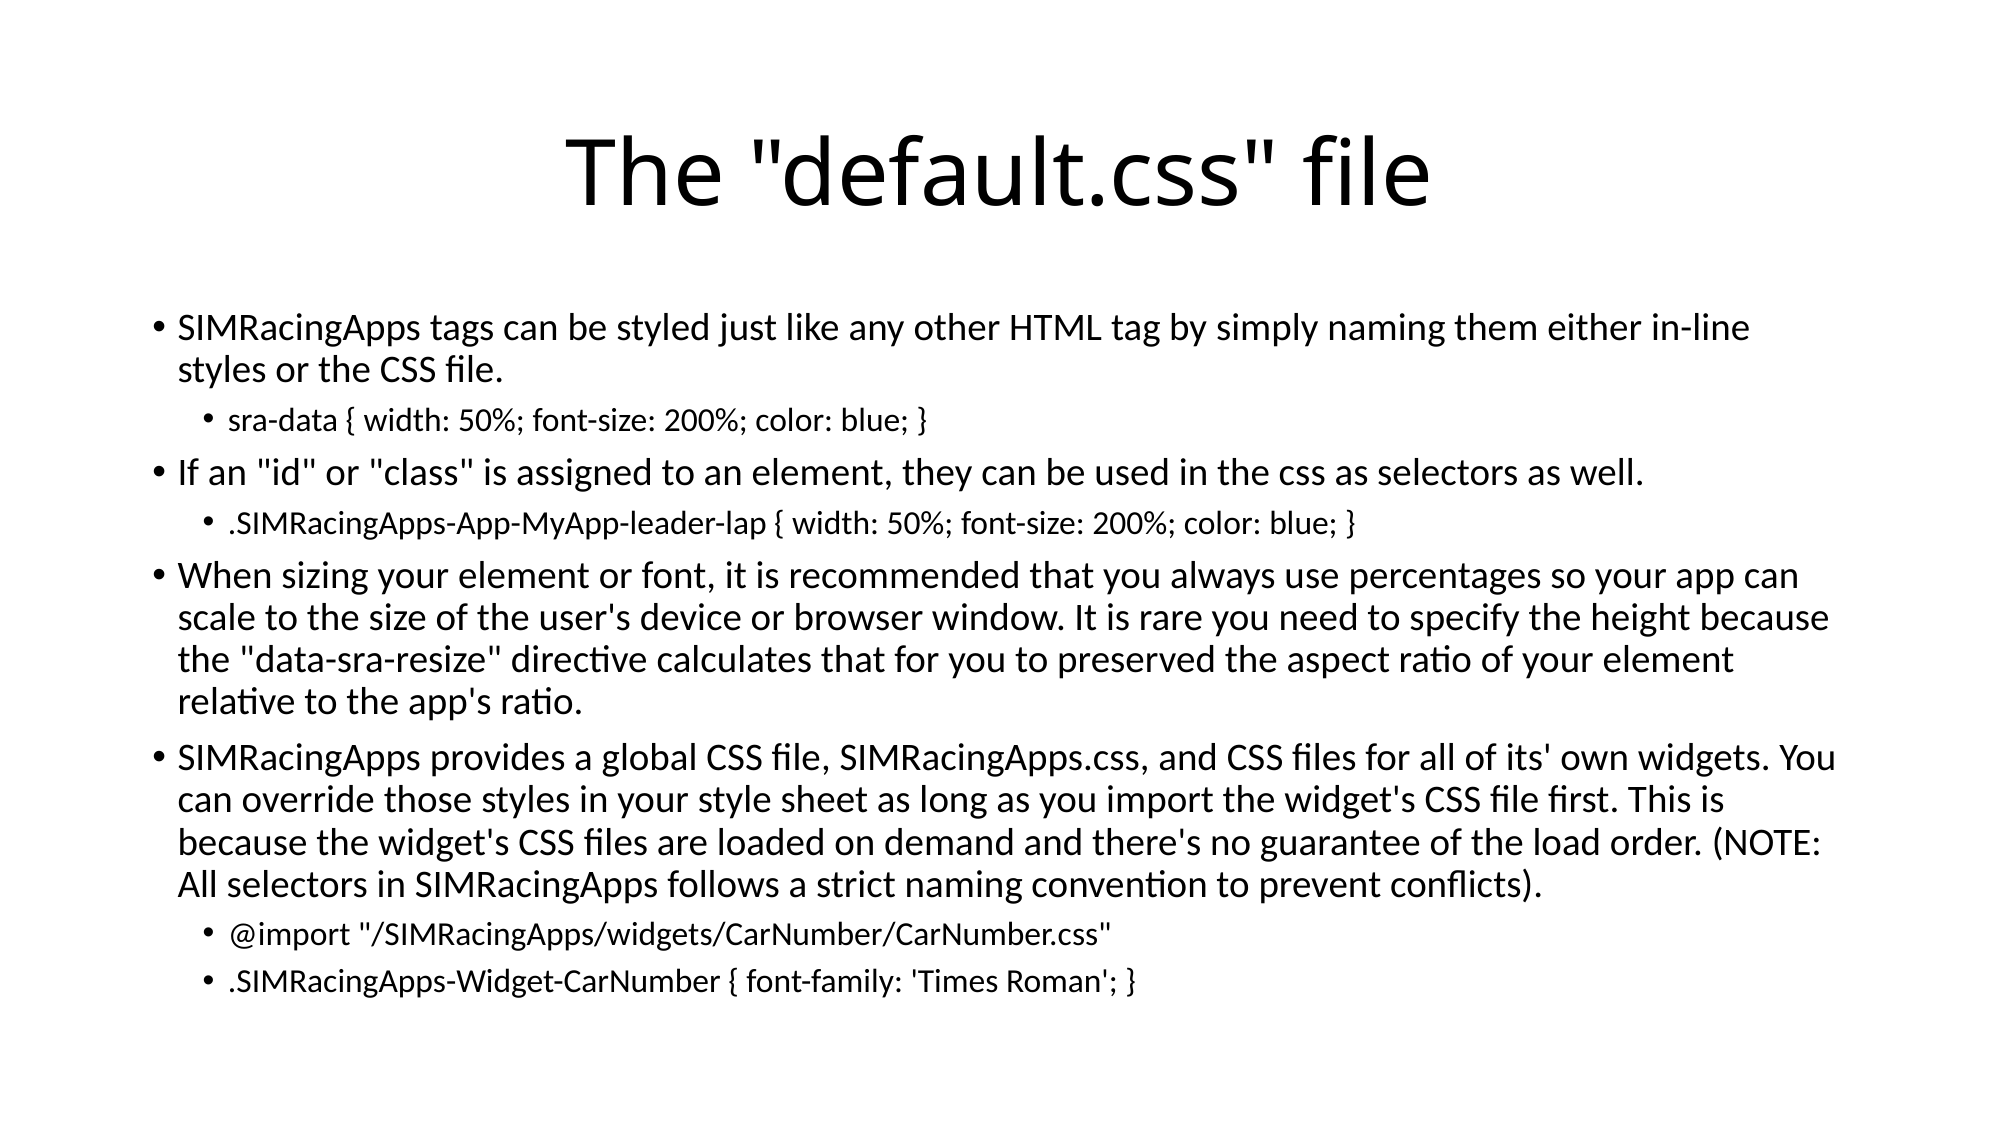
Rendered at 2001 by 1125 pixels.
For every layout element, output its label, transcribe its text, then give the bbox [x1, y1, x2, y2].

title The "default.css" file [137, 59, 1863, 278]
list SIMRacingApps tags can be styled just like any other HTML tag by simply naming them either in-line styles or the CSS file. sra-data { width: 50%; font-size: 200%; color: blue; } If an "id" or "class" is assigned to an element, they can be used in the css as selectors as well. .SIMRacingApps-App-MyApp-leader-lap { width: 50%; font-size: 200%; color: blue; } When sizing your element or font, it is recommended that you always use percentages so your app can scale to the size of the user's device or browser window. It is rare you need to specify the height because the "data-sra-resize" directive calculates that for you to preserved the aspect ratio of your element relative to the app's ratio. SIMRacingApps provides a global CSS file, SIMRacingApps.css, and CSS files for all of its' own widgets. You can override those styles in your style sheet as long as you import the widget's CSS file first. This is because the widget's CSS files are loaded on demand and there's no guarantee of the load order. (NOTE: All selectors in SIMRacingApps follows a strict naming convention to prevent conflicts). @import "/SIMRacingApps/widgets/CarNumber/CarNumber.css" .SIMRacingApps-Widget-CarNumber { font-family: 'Times Roman'; } [137, 299, 1863, 1014]
